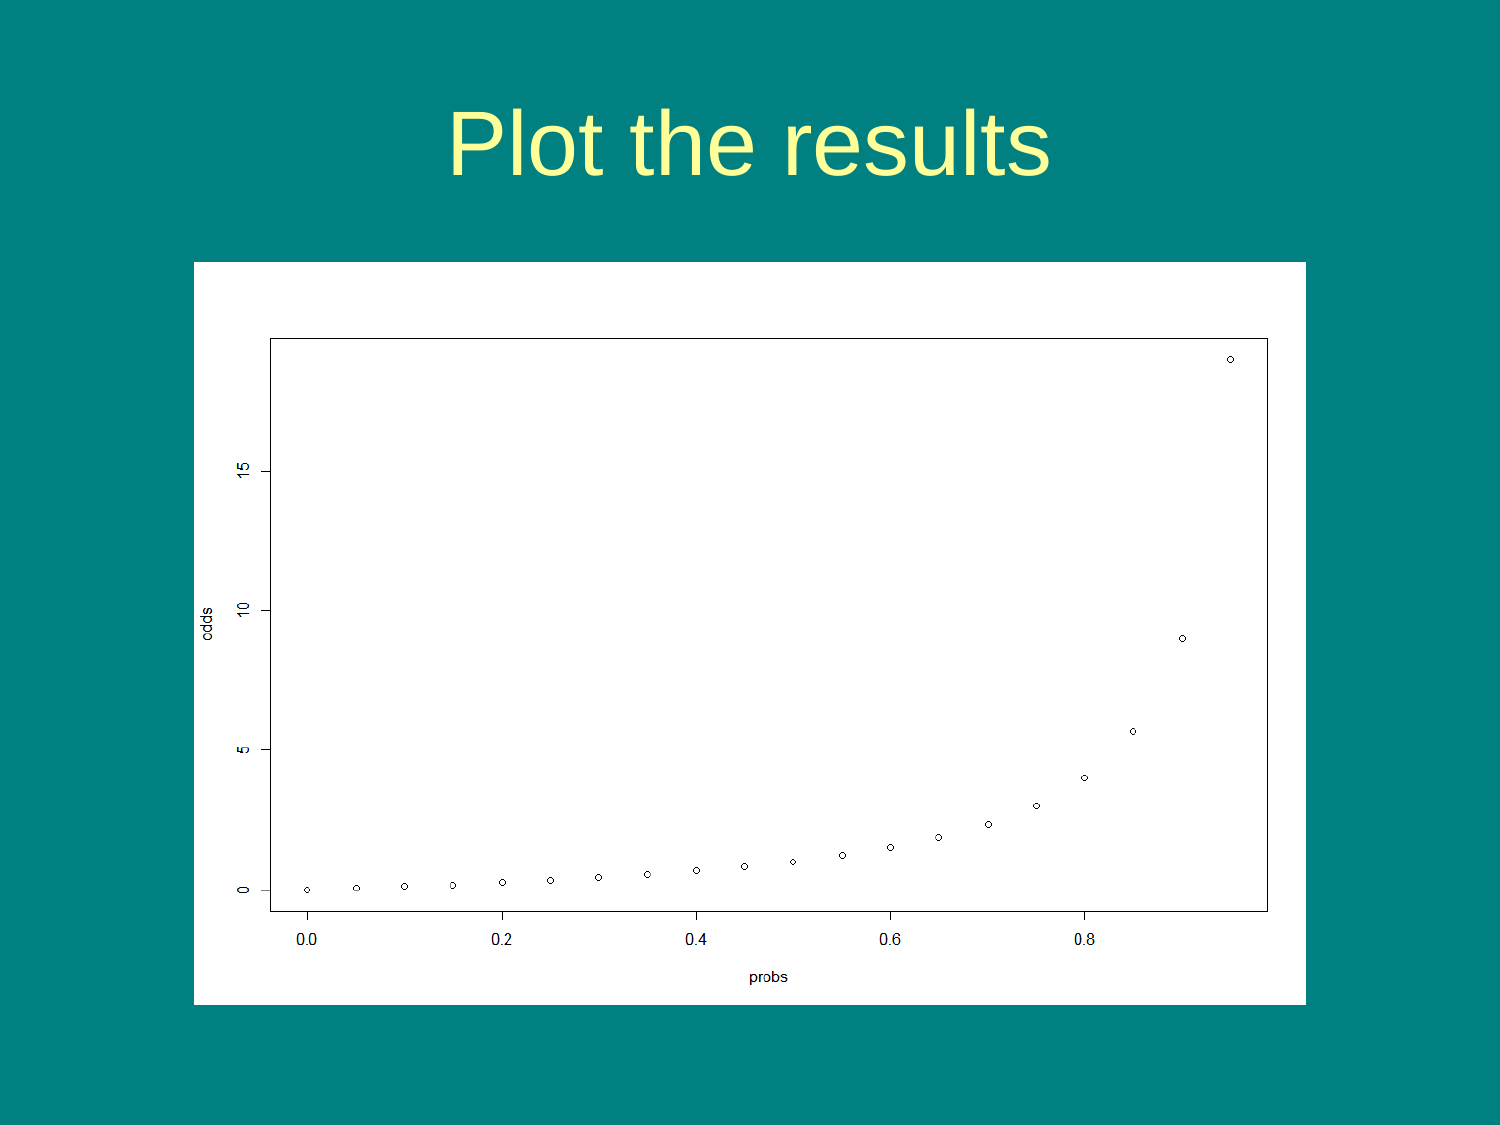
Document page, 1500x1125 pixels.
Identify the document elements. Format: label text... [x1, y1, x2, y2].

picture [194, 262, 1306, 1005]
title Plot the results [75, 45, 1425, 233]
